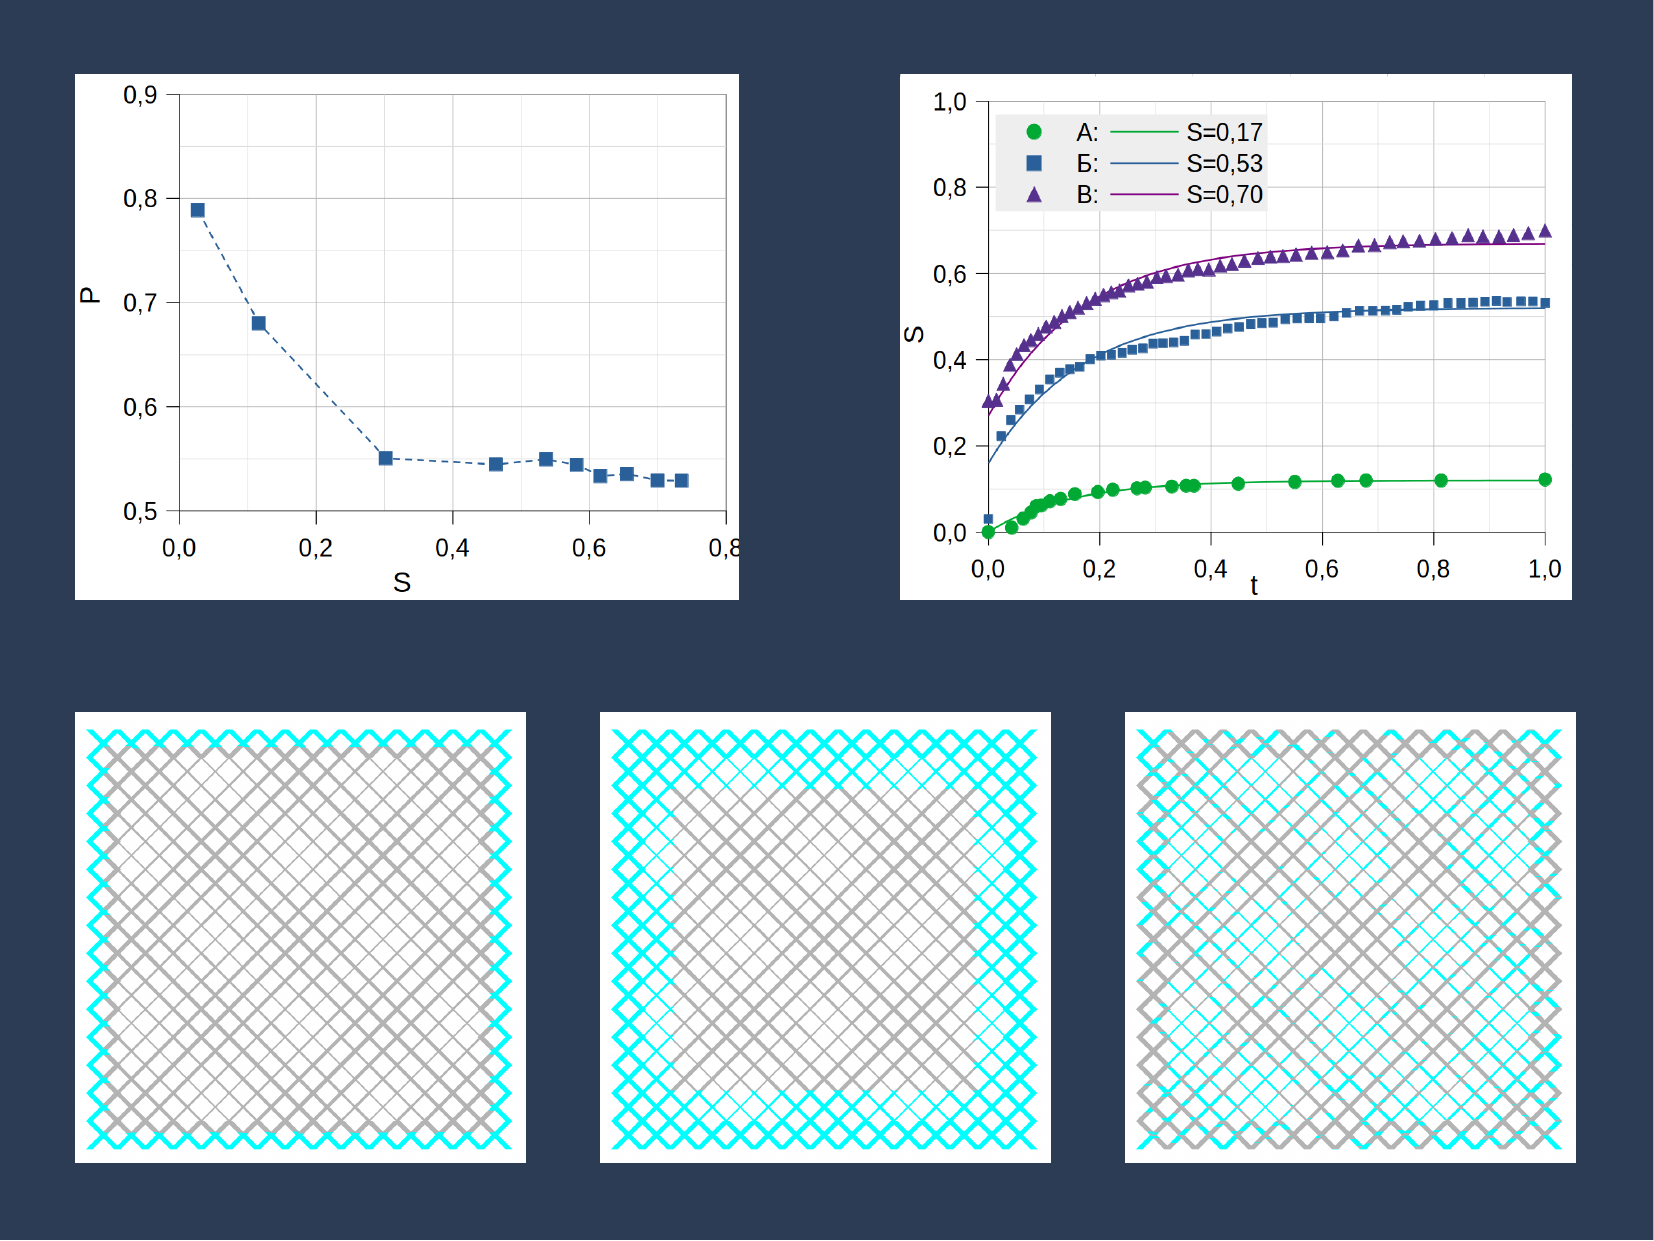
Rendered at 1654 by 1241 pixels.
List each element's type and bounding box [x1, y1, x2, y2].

picture [900, 74, 1572, 601]
picture [600, 712, 1051, 1163]
picture [1125, 712, 1576, 1163]
picture [75, 712, 526, 1163]
picture [75, 74, 739, 601]
